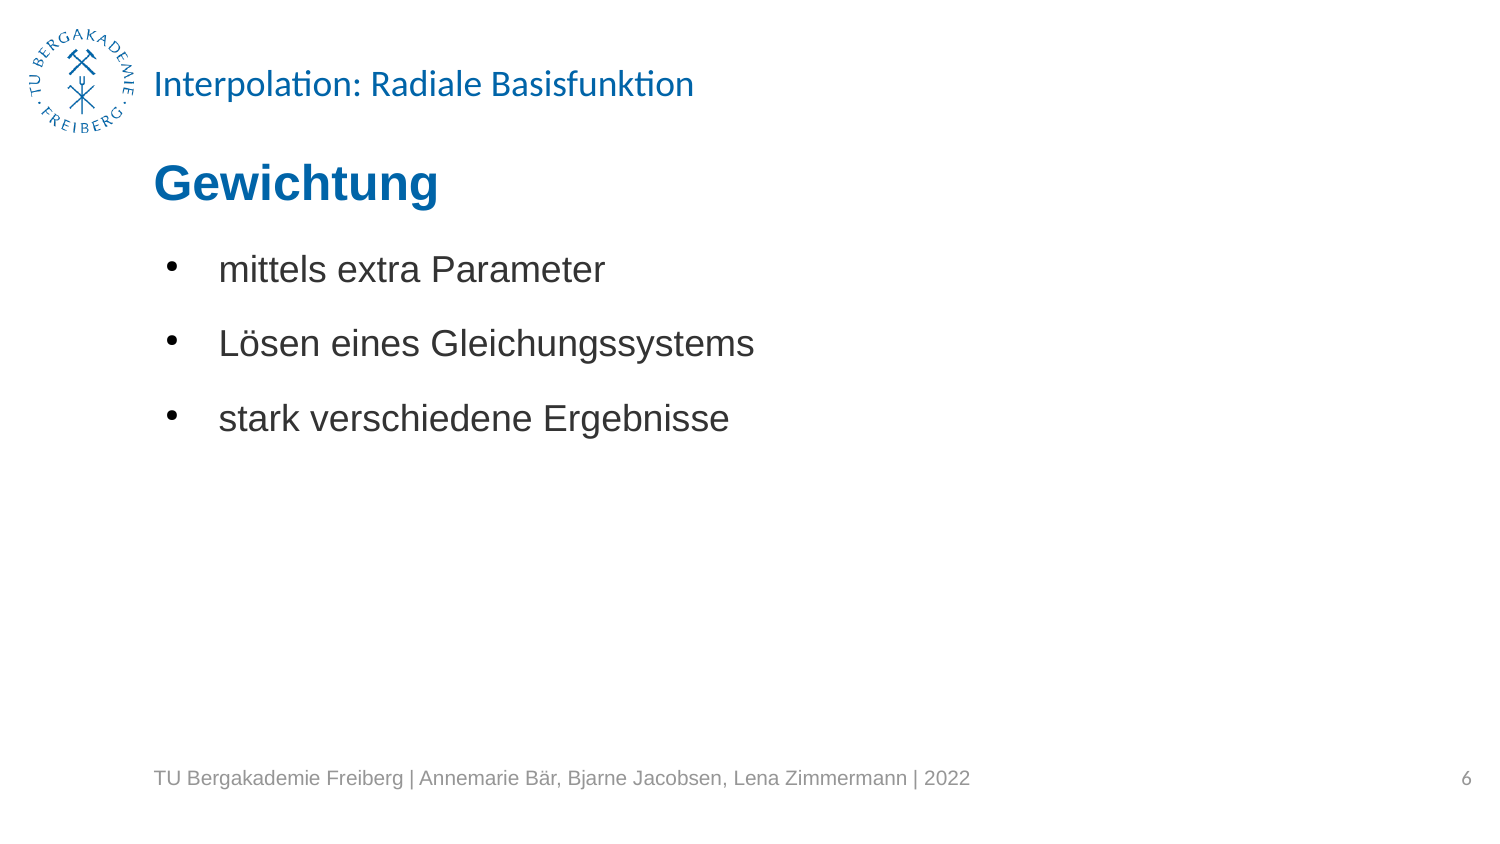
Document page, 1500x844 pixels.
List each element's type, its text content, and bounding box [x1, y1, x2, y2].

footer TU Bergakademie Freiberg | Annemarie Bär, Bjarne Jacobsen, Lena Zimmermann | 2022 [153, 764, 1353, 824]
picture [29, 29, 134, 133]
list Gewichtung [153, 150, 1353, 221]
slide_number <Foliennummer> [1352, 764, 1473, 825]
list mittels extra Parameter Lösen eines Gleichungssystems stark verschiedene Ergebnisse [147, 244, 1347, 520]
title Interpolation: Radiale Basisfunktion [153, 29, 1353, 133]
